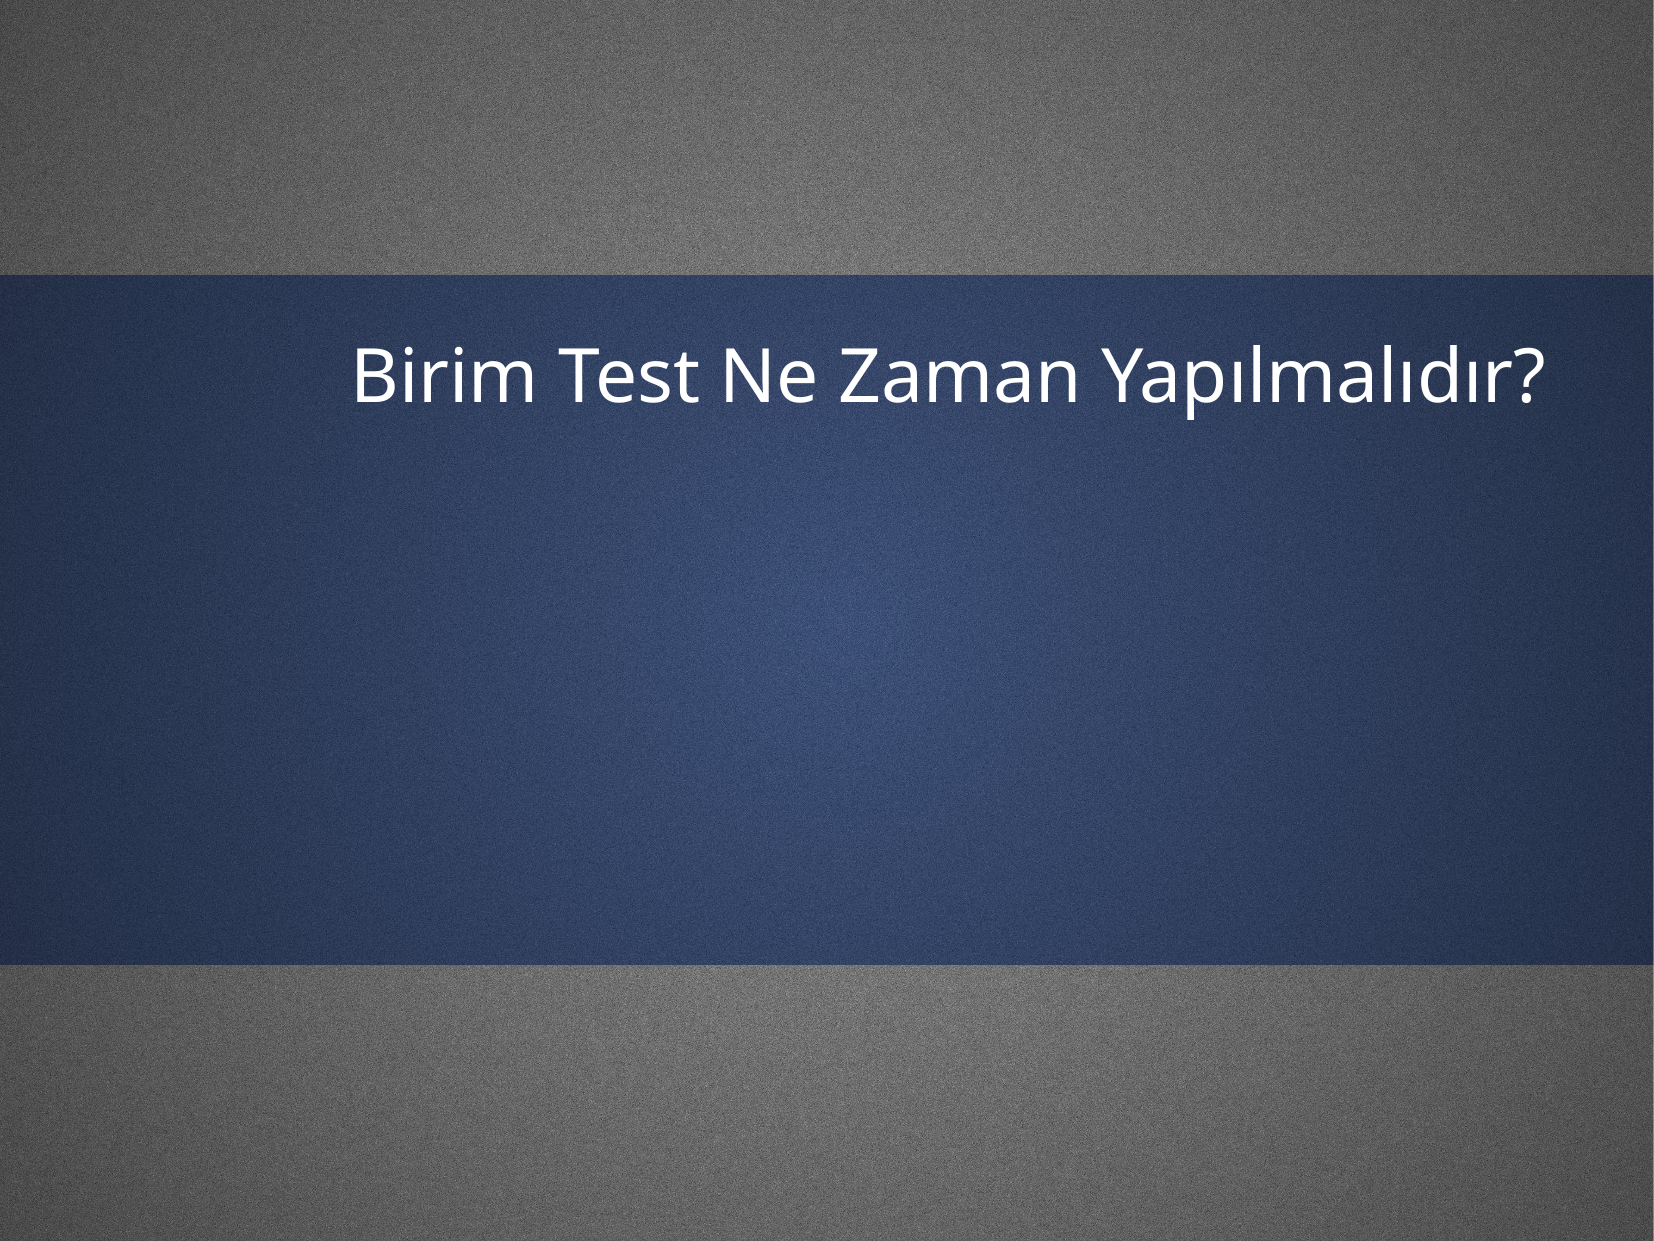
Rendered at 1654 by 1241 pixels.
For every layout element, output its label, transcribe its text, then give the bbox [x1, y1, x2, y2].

text_box Birim Test Ne Zaman Yapılmalıdır? [0, 315, 1562, 654]
picture [0, 0, 1654, 1241]
